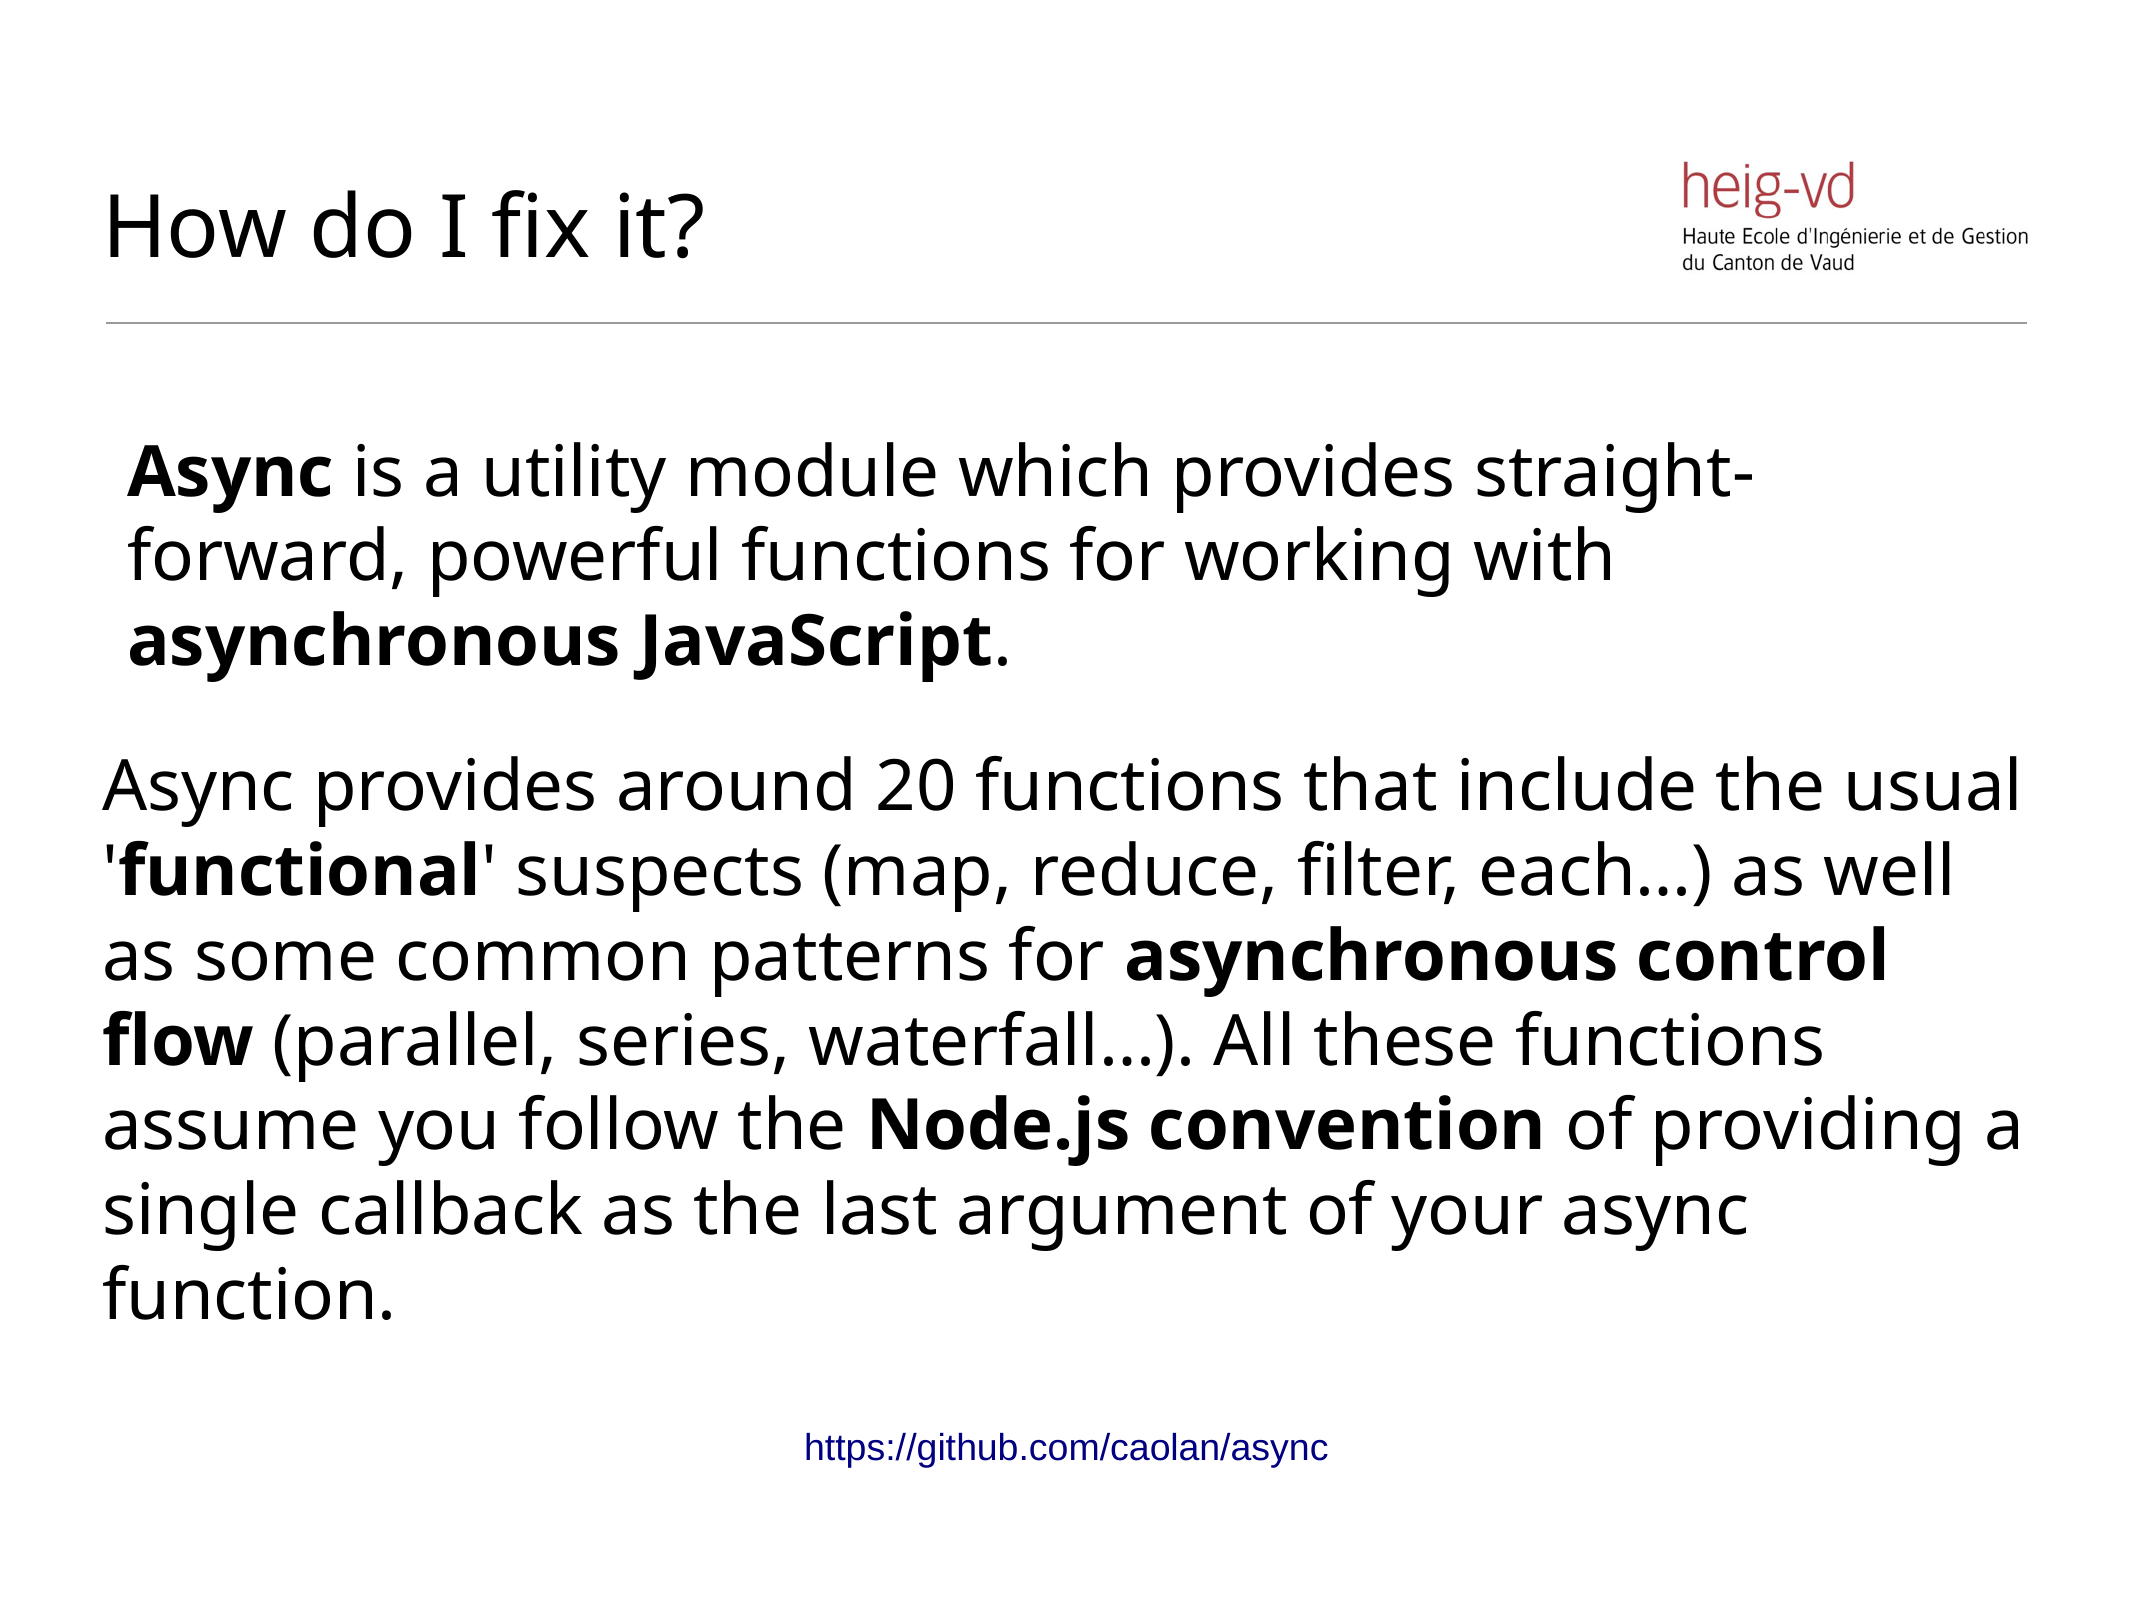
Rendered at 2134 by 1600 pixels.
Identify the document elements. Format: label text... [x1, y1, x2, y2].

text_box https://github.com/caolan/async [795, 1414, 1338, 1477]
text_box Async provides around 20 functions that include the usual 'functional' suspects (map, reduce, filter, each…) as well as some common patterns for asynchronous control flow (parallel, series, waterfall…). All these functions assume you follow the Node.js convention of providing a single callback as the last argument of your async function. [93, 730, 2040, 1343]
title How do I fix it? [93, 54, 2040, 284]
text_box Async is a utility module which provides straight-forward, powerful functions for working with asynchronous JavaScript. [118, 416, 2015, 689]
